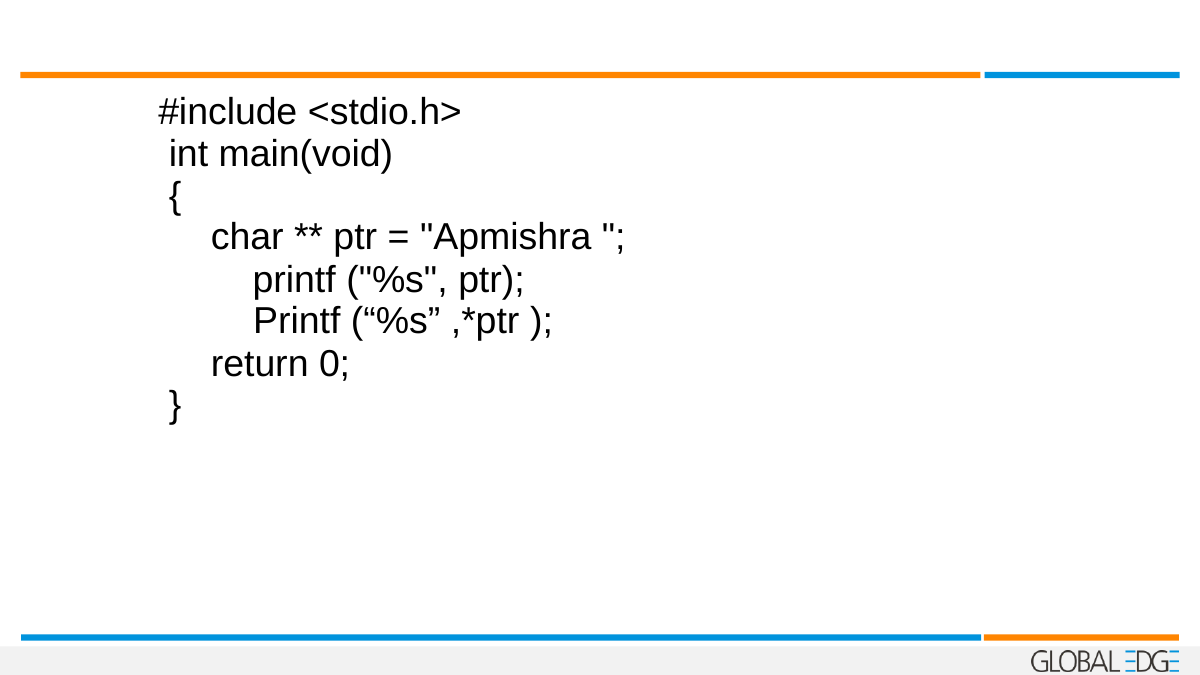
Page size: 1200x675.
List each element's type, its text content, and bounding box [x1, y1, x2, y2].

text_box #include <stdio.h> int main(void) { char ** ptr = "Apmishra "; printf ("%s", ptr); Printf (“%s” ,*ptr ); return 0; } [122, 82, 662, 595]
picture [1031, 650, 1179, 672]
